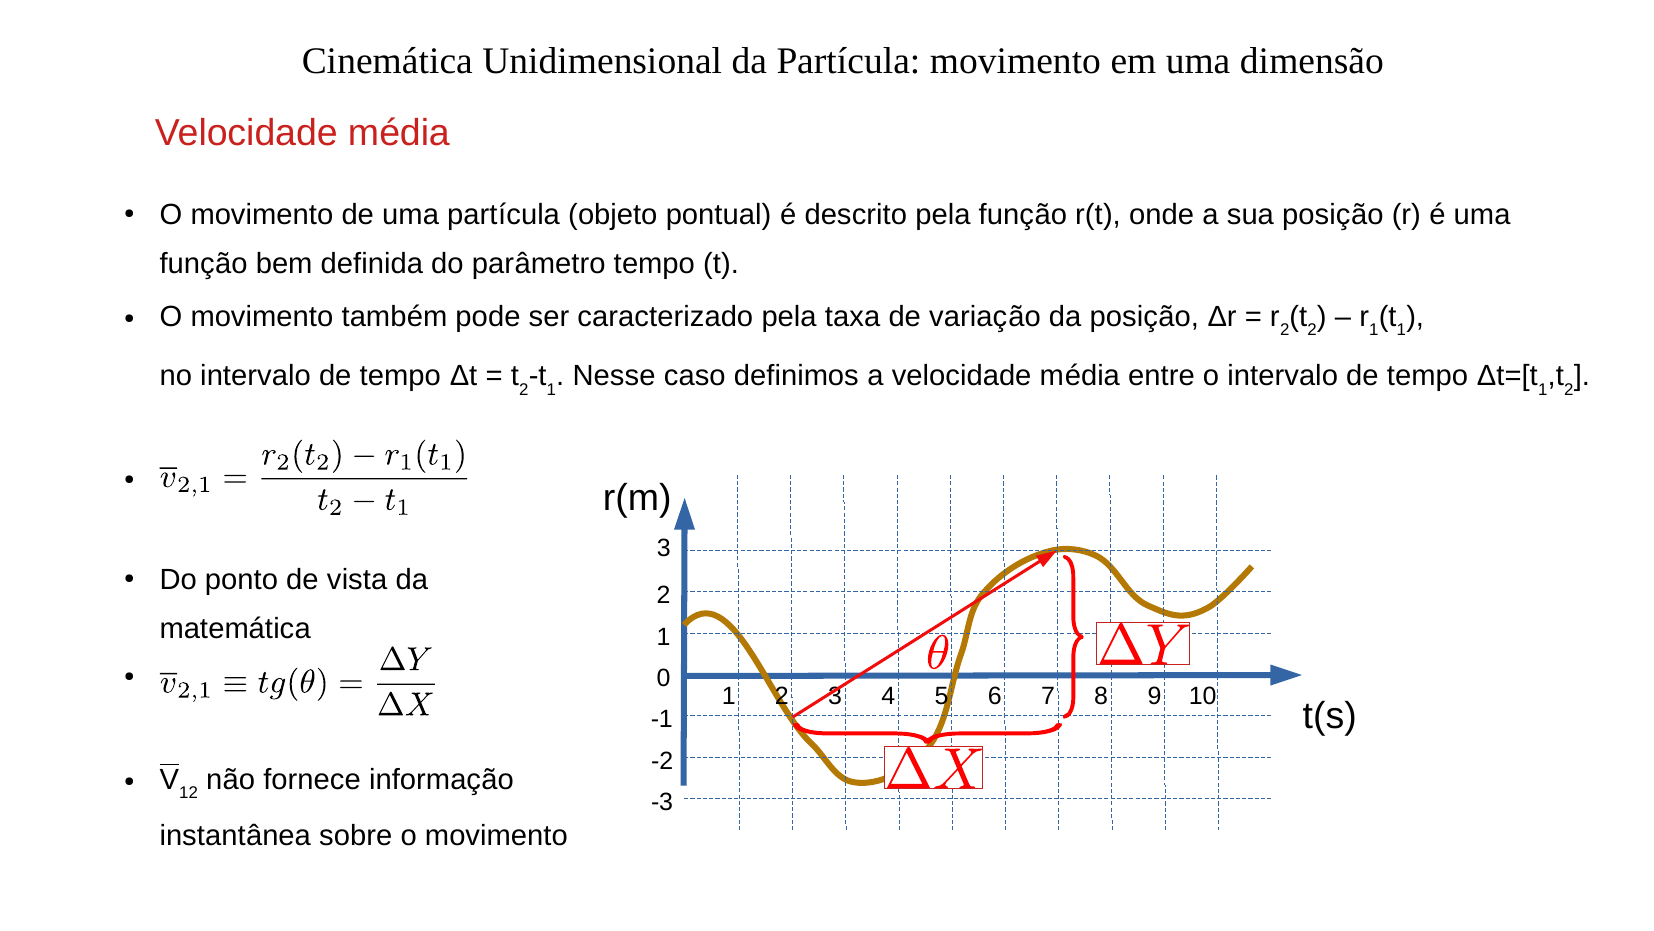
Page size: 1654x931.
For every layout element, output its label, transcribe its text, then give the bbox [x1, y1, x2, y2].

picture [158, 438, 469, 517]
picture [925, 634, 949, 670]
text_box 2 [760, 674, 804, 717]
text_box 4 [866, 674, 911, 716]
picture [1096, 622, 1190, 665]
text_box 5 [919, 674, 964, 716]
text_box 3 [813, 674, 856, 701]
text_box t(s) [1287, 686, 1372, 744]
text_box 3 [642, 526, 686, 570]
text_box 0 [641, 656, 686, 697]
text_box r(m) [588, 468, 687, 526]
text_box -2 [636, 739, 689, 780]
text_box 9 [1132, 674, 1174, 718]
text_box Velocidade média [140, 103, 465, 161]
text_box -1 [636, 697, 689, 739]
text_box 6 [973, 674, 1017, 716]
text_box 10 [1174, 674, 1232, 718]
text_box 2 [641, 573, 686, 617]
text_box 3 [813, 679, 858, 716]
text_box O movimento de uma partícula (objeto pontual) é descrito pela função r(t), onde a sua posição (r) é uma função bem definida do parâmetro tempo (t). O movimento também pode ser caracterizado pela taxa de variação da posição, Δr = r2(t2) – r1(t1), no intervalo de tempo Δt = t2-t1. Nesse caso definimos a velocidade média entre o intervalo de tempo Δt=[t1,t2]. Do ponto de vista da matemática V12 não fornece informação instantânea sobre o movimento [109, 174, 1608, 860]
picture [782, 548, 1086, 789]
text_box 7 [1026, 674, 1056, 716]
text_box Cinemática Unidimensional da Partícula: movimento em uma dimensão [287, 11, 1401, 89]
picture [158, 645, 437, 717]
text_box [1230, 530, 1375, 619]
chart [771, 437, 890, 497]
text_box -3 [636, 780, 689, 824]
text_box 1 [641, 617, 686, 656]
text_box 8 [1086, 674, 1124, 718]
text_box 1 [707, 674, 751, 717]
